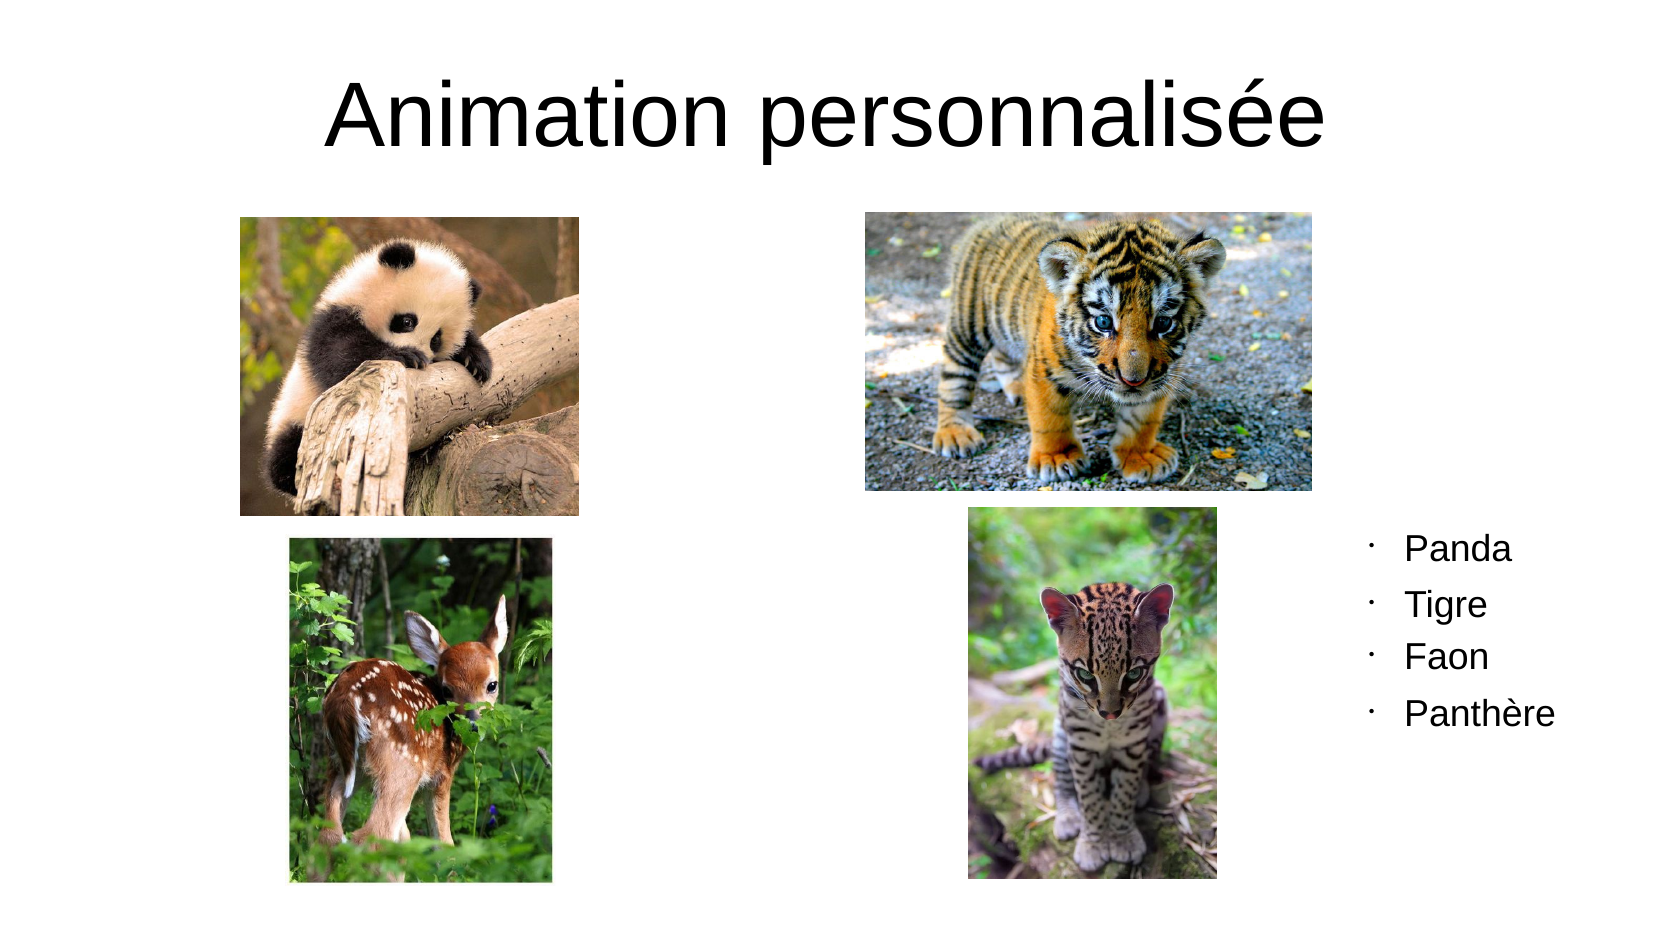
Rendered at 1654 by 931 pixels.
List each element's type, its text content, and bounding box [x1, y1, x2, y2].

text_box Panda [1354, 519, 1528, 577]
picture [865, 212, 1312, 492]
picture [968, 507, 1217, 879]
picture [240, 217, 579, 516]
text_box Panthère [1354, 685, 1571, 742]
picture [285, 534, 556, 886]
text_box Faon [1354, 628, 1505, 685]
title Animation personnalisée [82, 37, 1571, 193]
text_box Tigre [1354, 576, 1503, 628]
